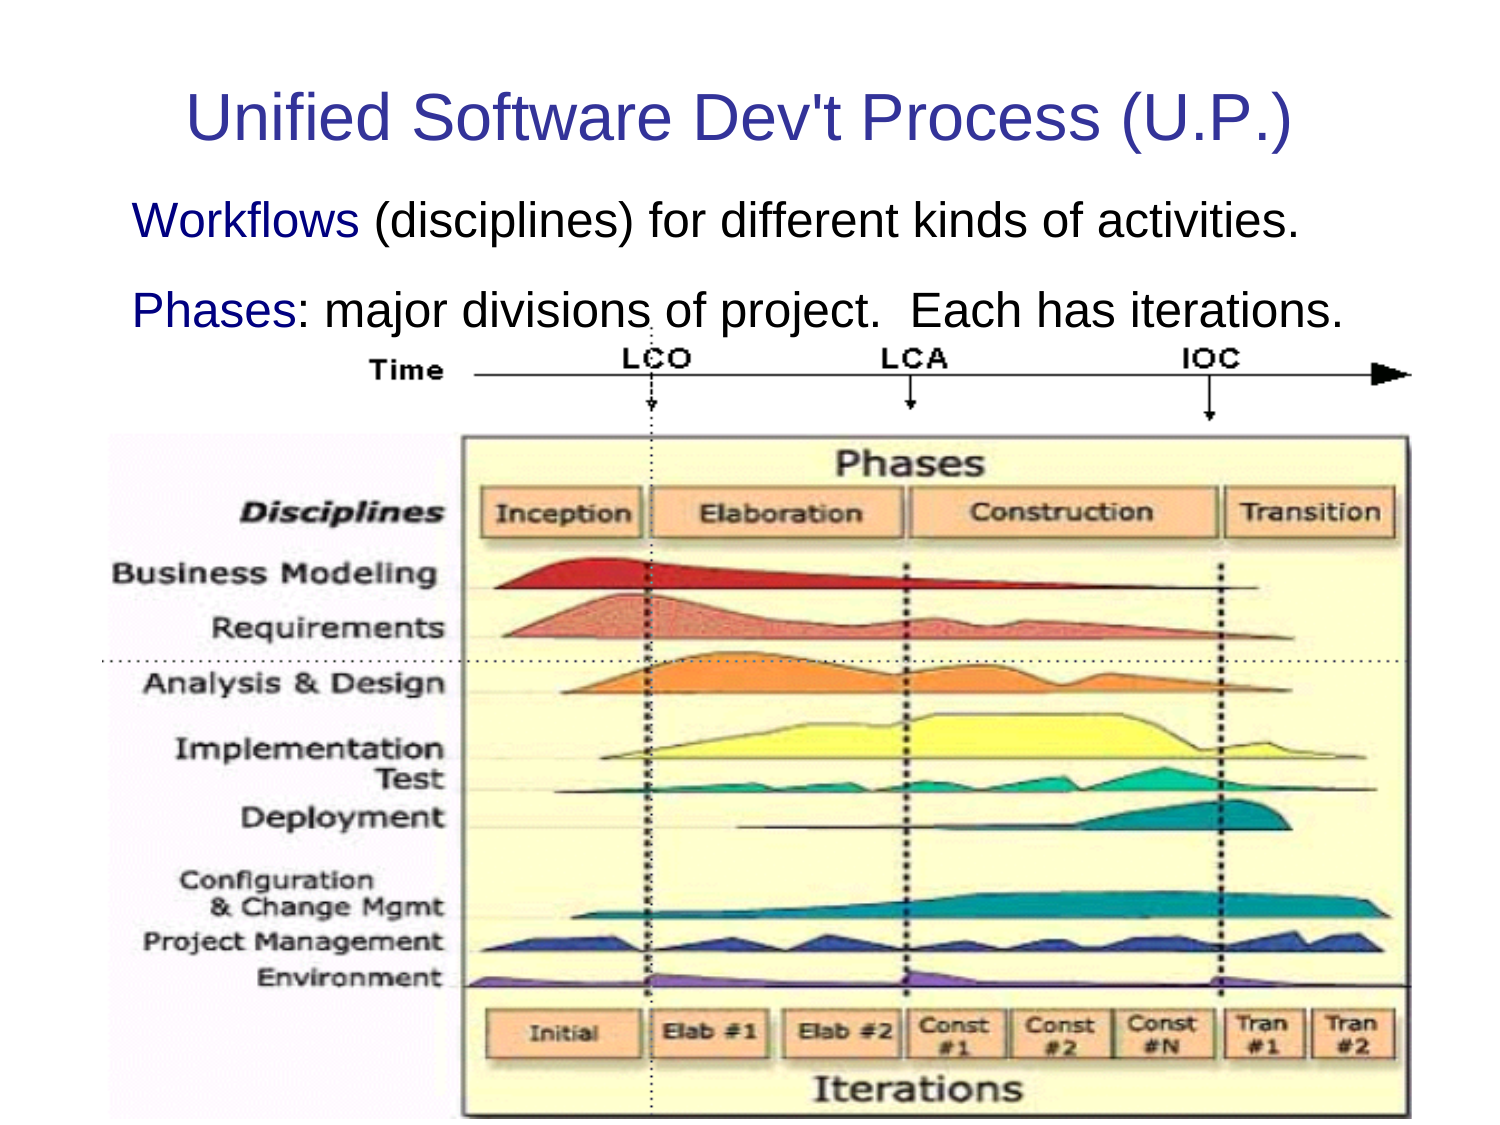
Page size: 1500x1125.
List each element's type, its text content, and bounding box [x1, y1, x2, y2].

list Workflows (disciplines) for different kinds of activities. Phases: major divisions of project. Each has iterations. [111, 179, 1471, 346]
picture [102, 326, 1412, 1120]
title Unified Software Dev't Process (U.P.) [100, 42, 1400, 185]
